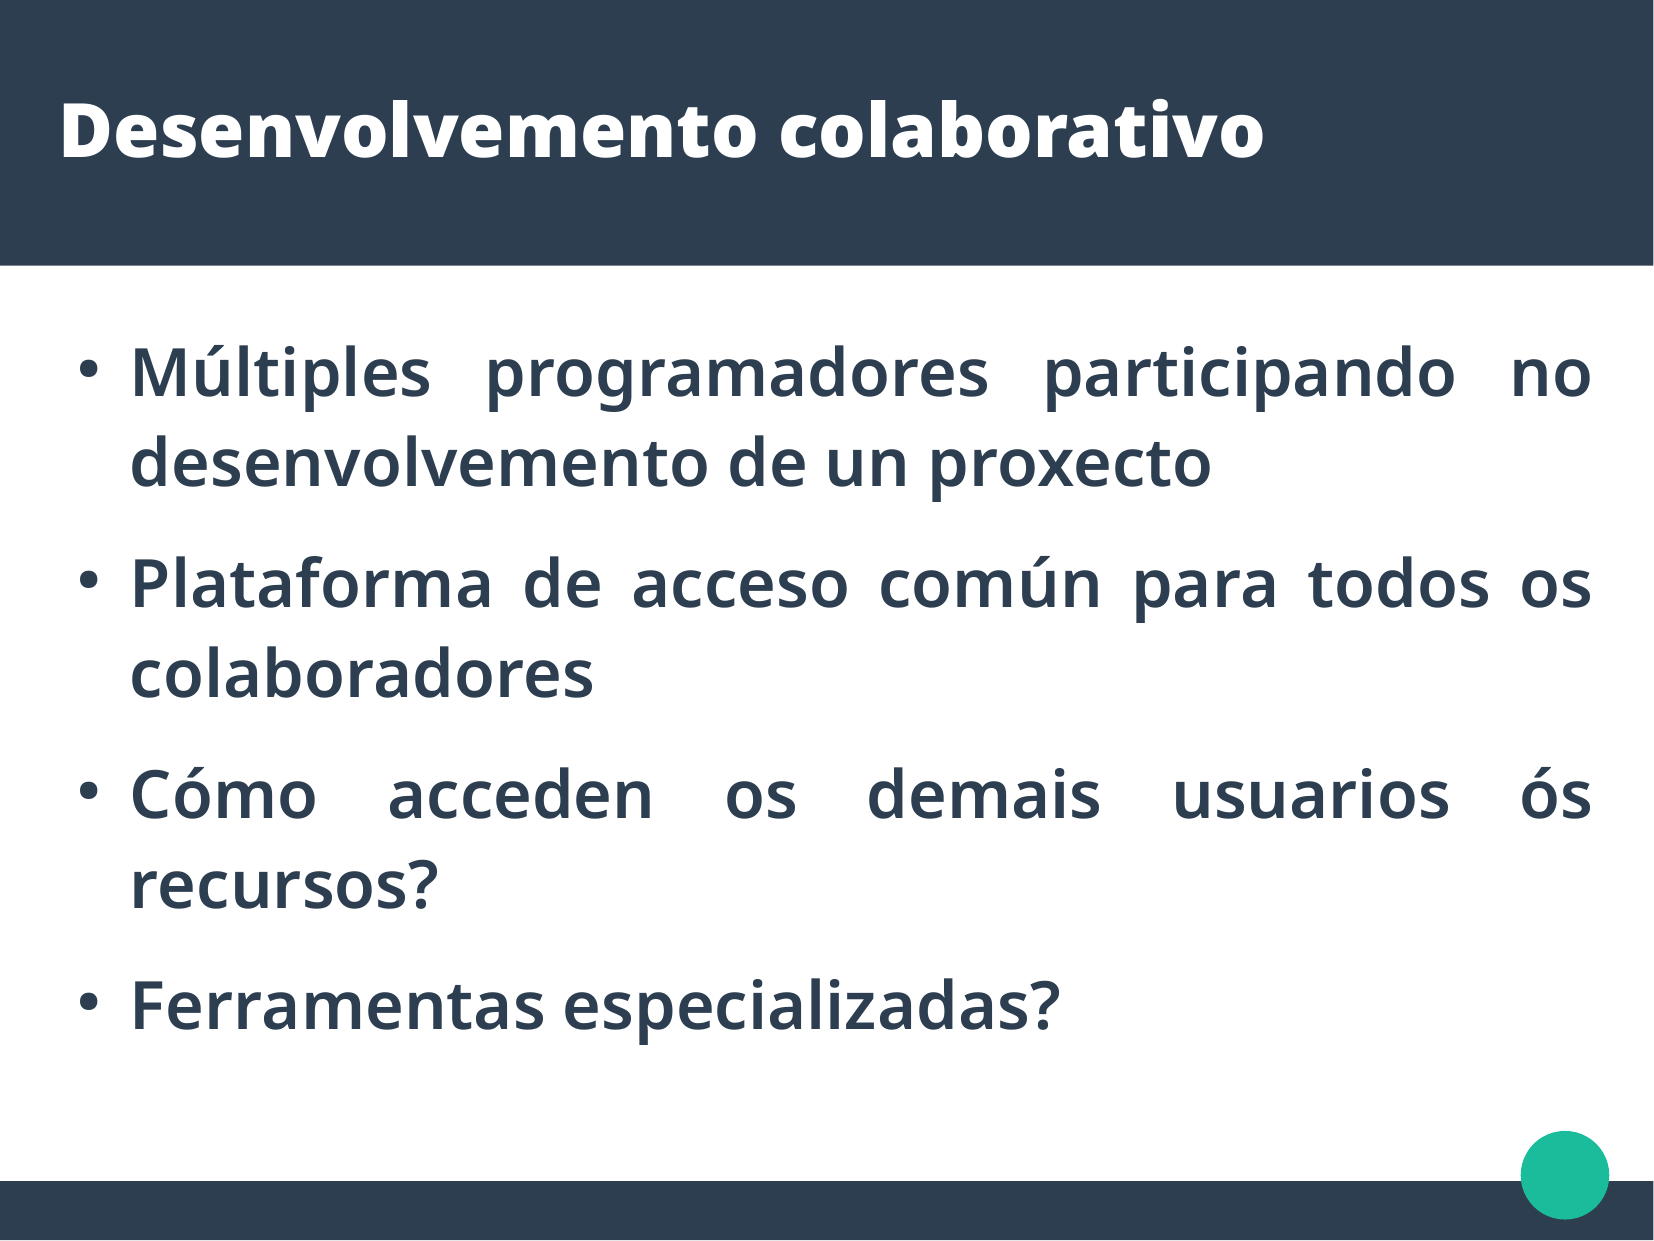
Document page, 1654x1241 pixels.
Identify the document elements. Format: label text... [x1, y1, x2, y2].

title Desenvolvemento colaborativo [59, 49, 1595, 207]
list Múltiples programadores participando no desenvolvemento de un proxecto Plataforma de acceso común para todos os colaboradores Cómo acceden os demais usuarios ós recursos? Ferramentas especializadas? [59, 324, 1595, 1152]
